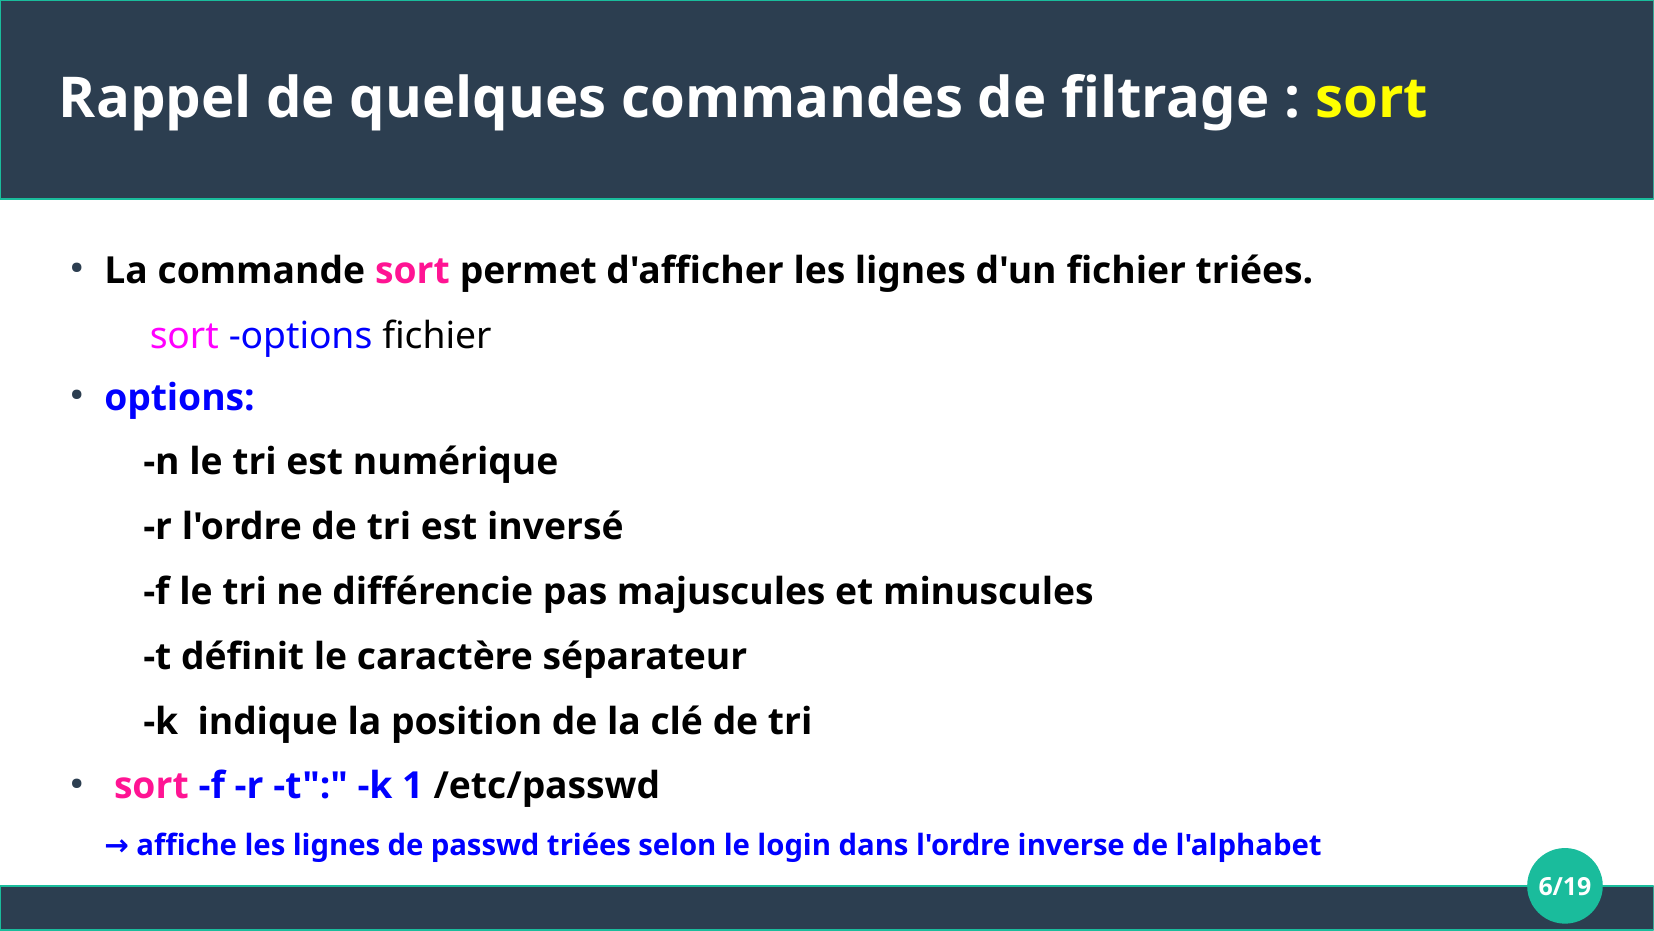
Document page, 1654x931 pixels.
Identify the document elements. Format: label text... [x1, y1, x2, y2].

list La commande sort permet d'afficher les lignes d'un fichier triées. sort -options fichier options: -n le tri est numérique -r l'ordre de tri est inversé -f le tri ne différencie pas majuscules et minuscules -t définit le caractère séparateur -k indique la position de la clé de tri sort -f -r -t":" -k 1 /etc/passwd → affiche les lignes de passwd triées selon le login dans l'ordre inverse de l'alphabet [59, 243, 1595, 864]
title Rappel de quelques commandes de filtrage : sort [59, 37, 1595, 155]
